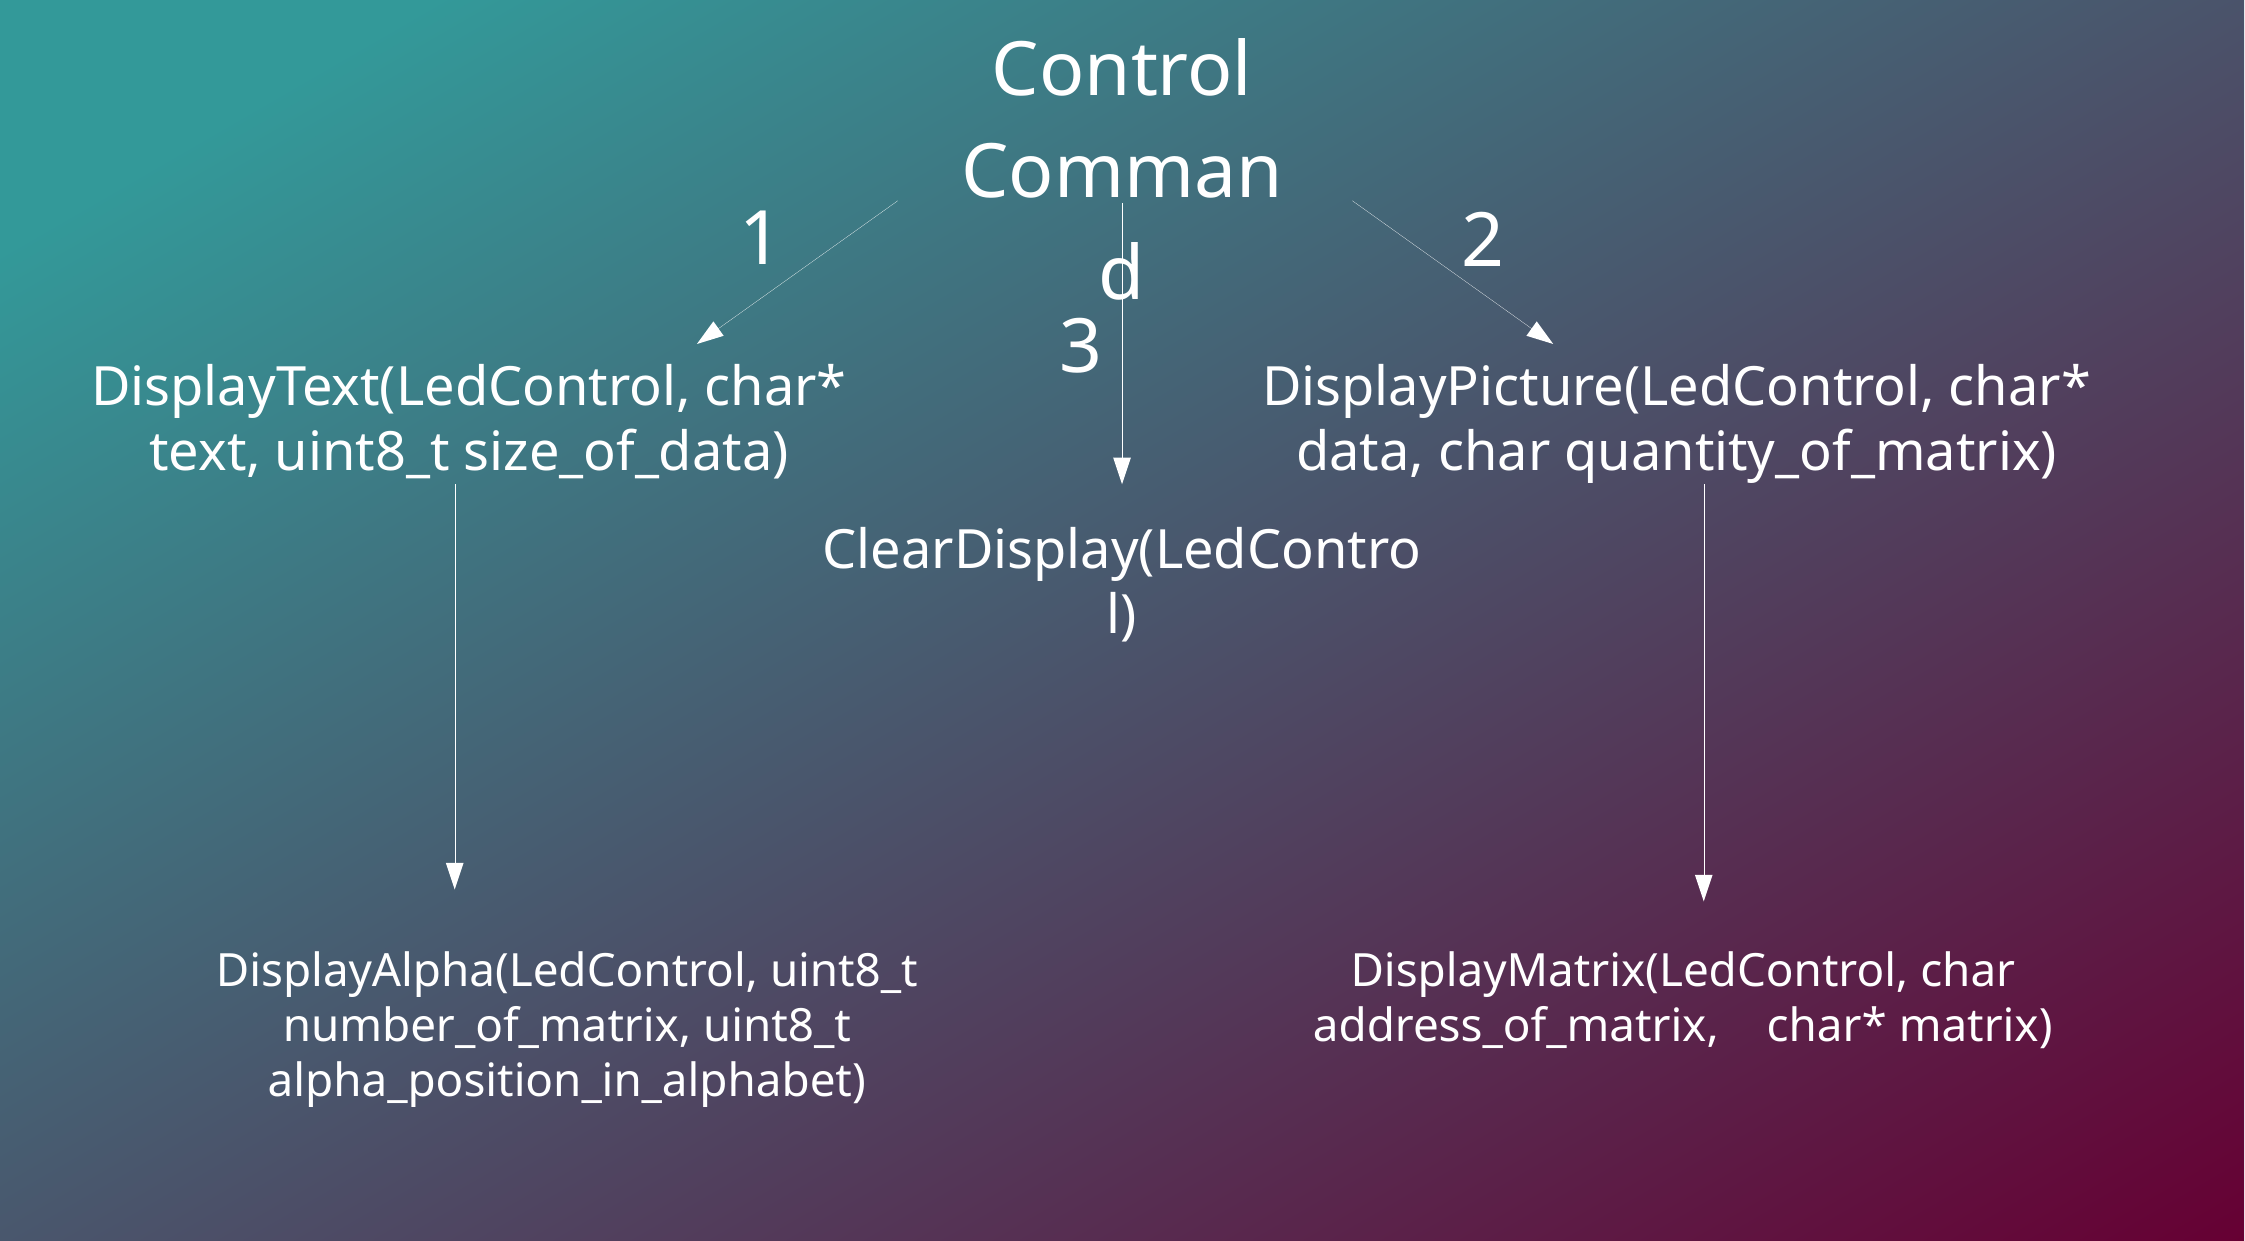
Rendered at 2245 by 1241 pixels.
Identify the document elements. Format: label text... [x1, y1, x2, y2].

text_box DisplayAlpha(LedControl, uint8_t number_of_matrix, uint8_t alpha_position_in_alphabet) [0, 933, 1134, 1113]
text_box DisplayMatrix(LedControl, char address_of_matrix, char* matrix) [1134, 933, 2233, 1058]
text_box Control Command [929, 7, 1315, 203]
text_box DisplayPicture(LedControl, char* data, char quantity_of_matrix) [1192, 343, 2162, 489]
text_box DisplayText(LedControl, char* text, uint8_t size_of_data) [17, 343, 922, 489]
text_box 2 [1440, 178, 1525, 284]
text_box 3 [1039, 284, 1124, 390]
text_box ClearDisplay(LedControl) [803, 507, 1441, 652]
text_box 1 [719, 177, 804, 283]
